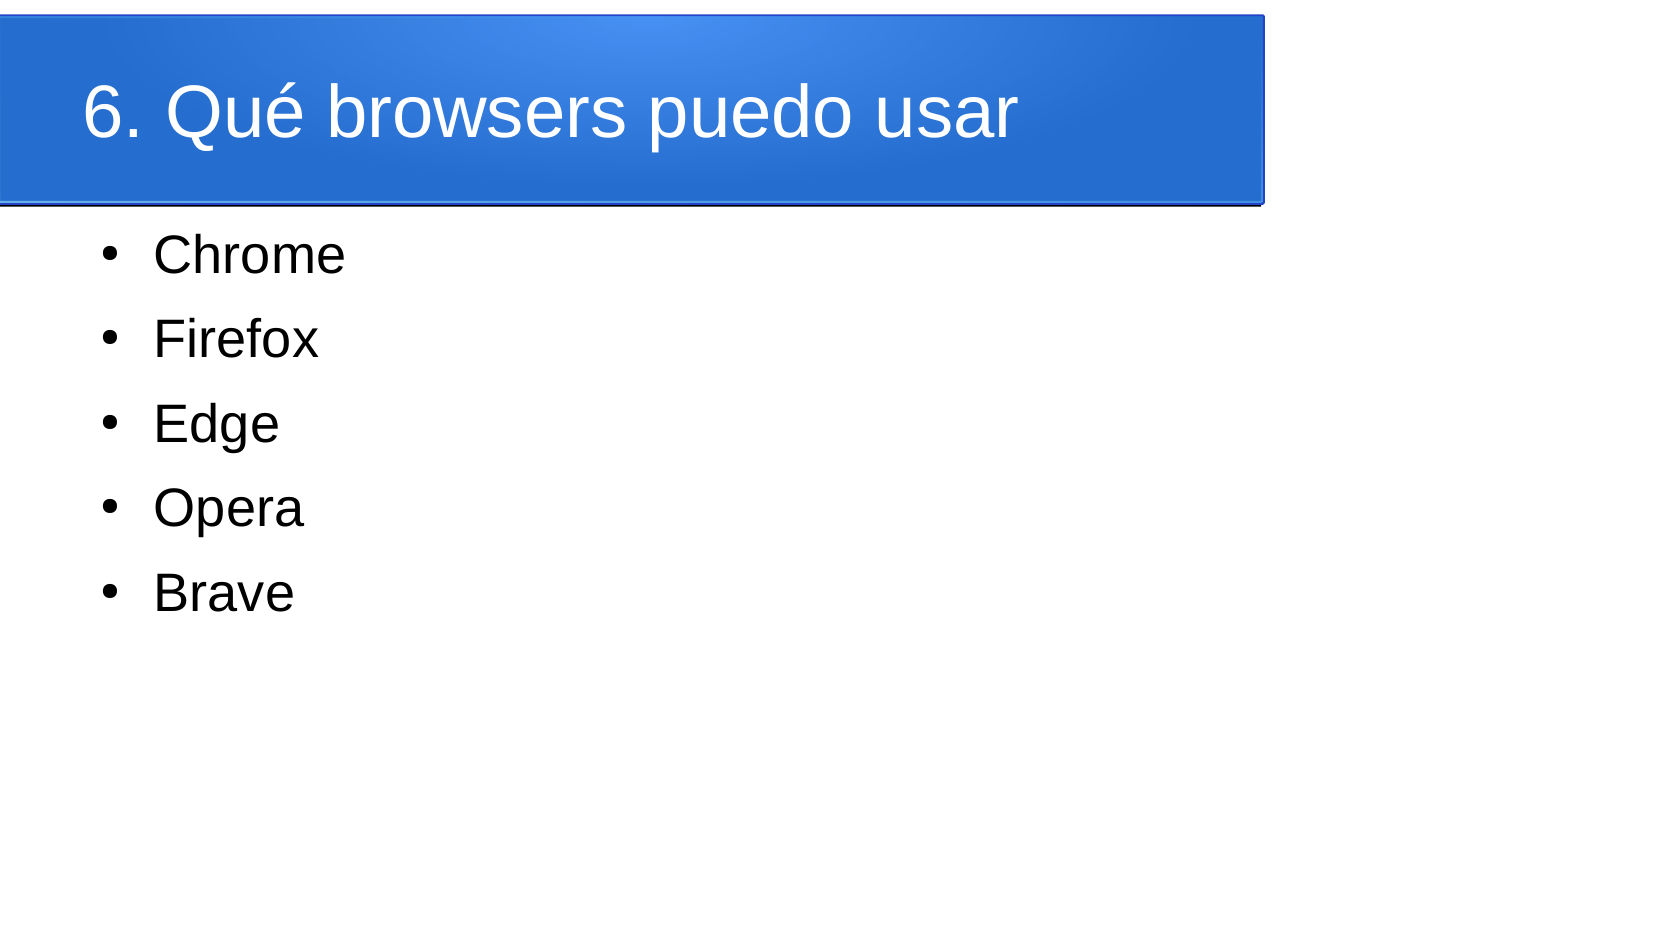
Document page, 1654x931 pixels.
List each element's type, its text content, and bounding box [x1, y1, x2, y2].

list Chrome Firefox Edge Opera Brave [82, 224, 1571, 764]
title 6. Qué browsers puedo usar [82, 35, 1235, 189]
